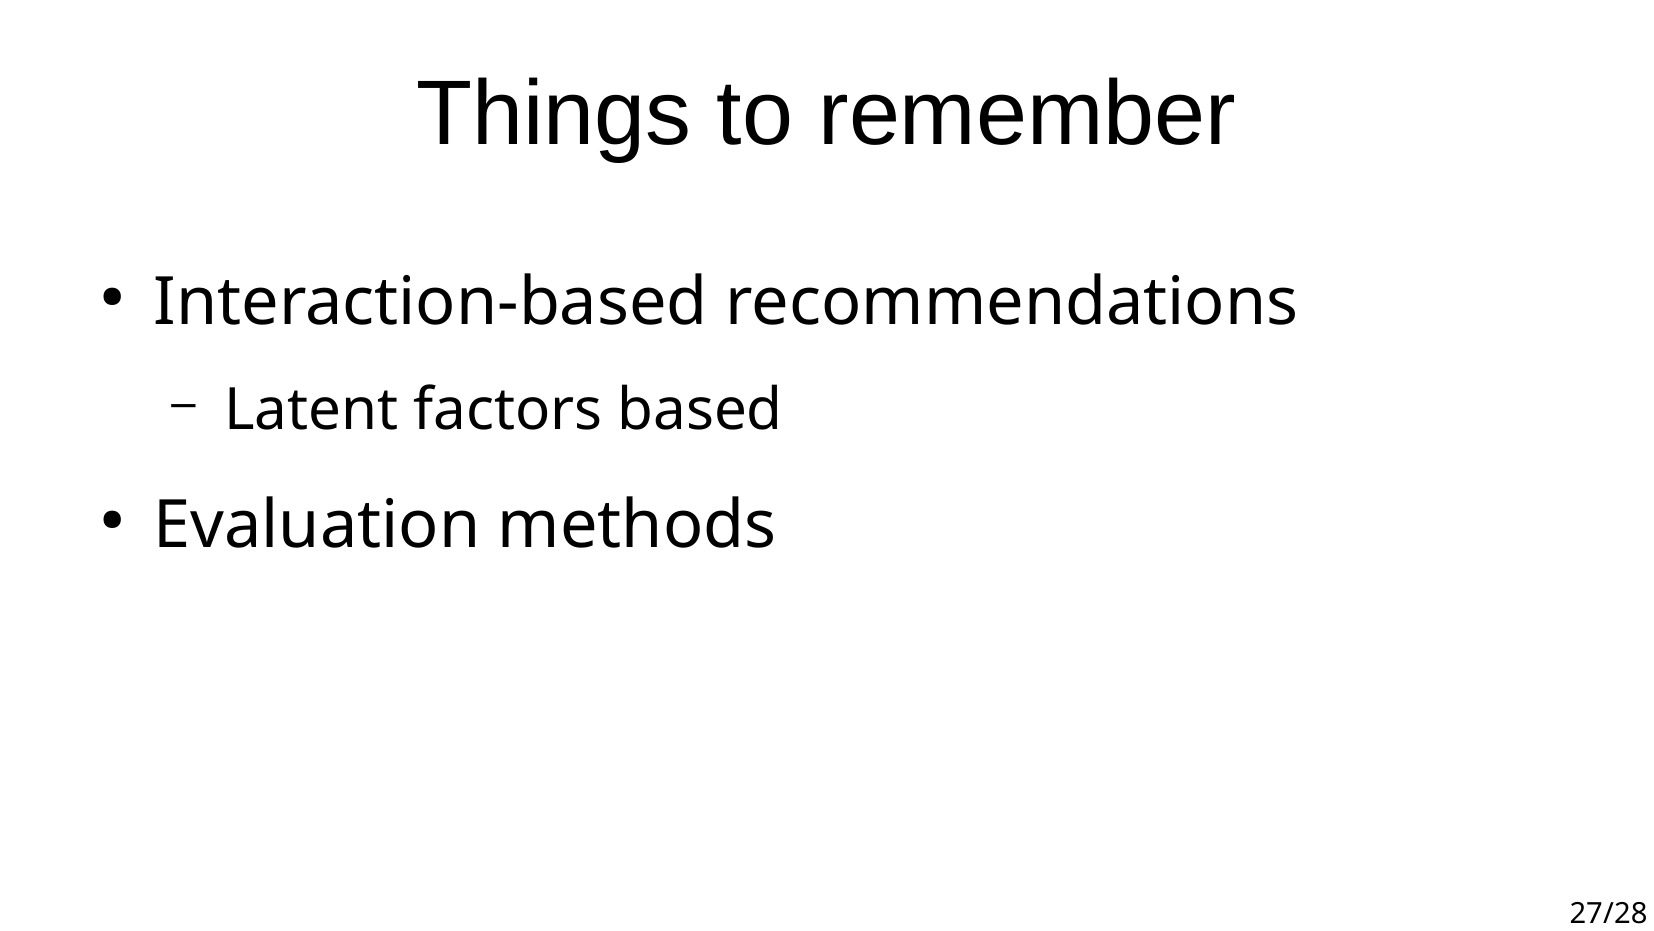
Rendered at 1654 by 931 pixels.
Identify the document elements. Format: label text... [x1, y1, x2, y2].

title Things to remember [82, 1, 1571, 226]
list Interaction-based recommendations Latent factors based Evaluation methods [82, 253, 1571, 793]
